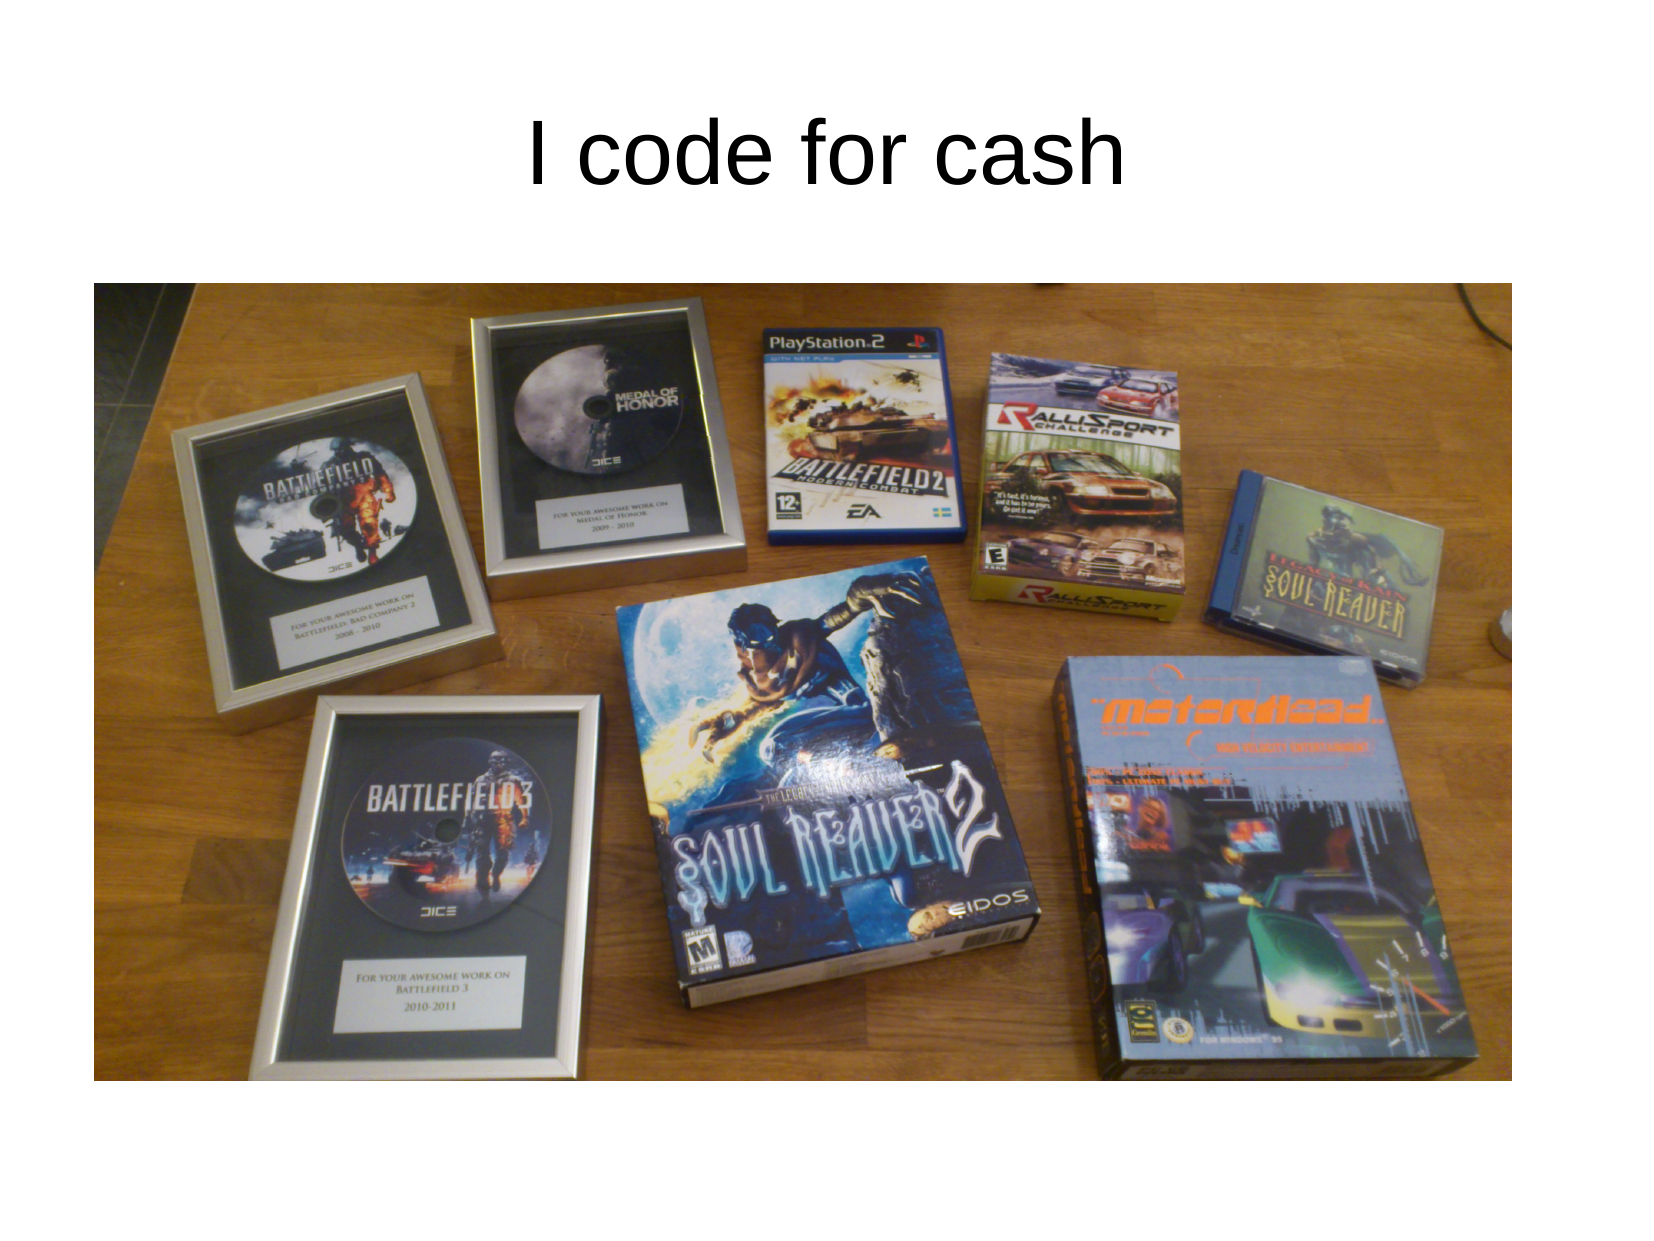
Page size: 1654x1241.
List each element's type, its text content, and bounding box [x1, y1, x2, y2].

picture [94, 283, 1512, 1081]
title I code for cash [82, 49, 1571, 257]
